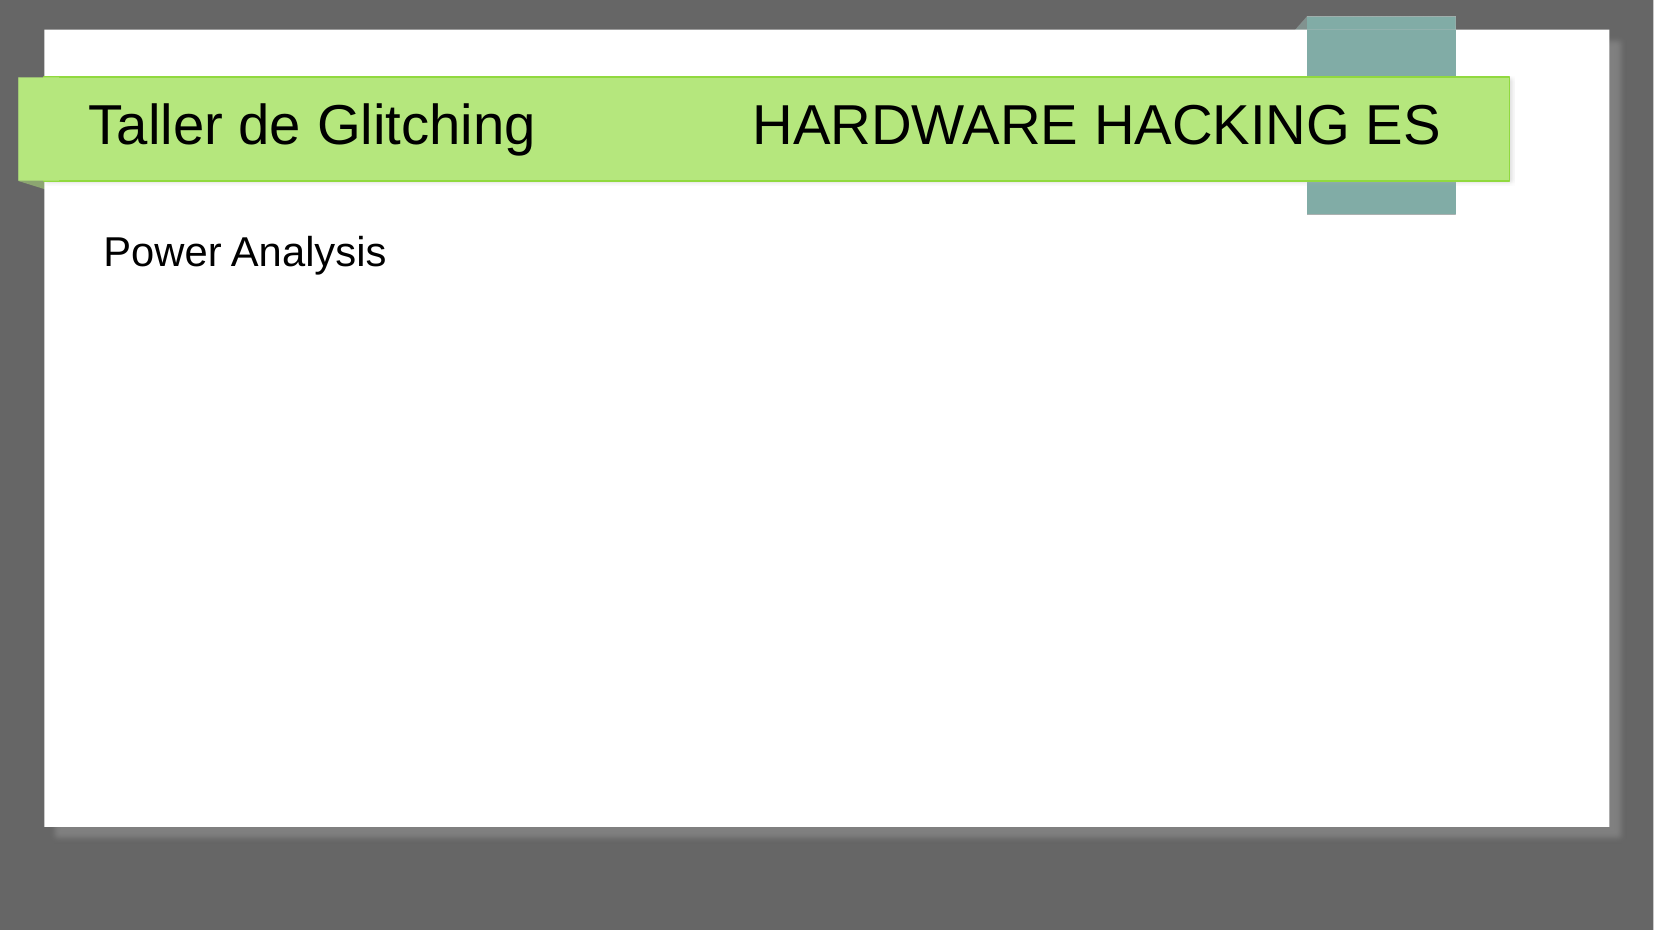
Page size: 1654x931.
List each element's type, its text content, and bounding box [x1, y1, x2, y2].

text_box Power Analysis [88, 221, 945, 813]
title Taller de Glitching HARDWARE HACKING ES [88, 73, 1506, 178]
